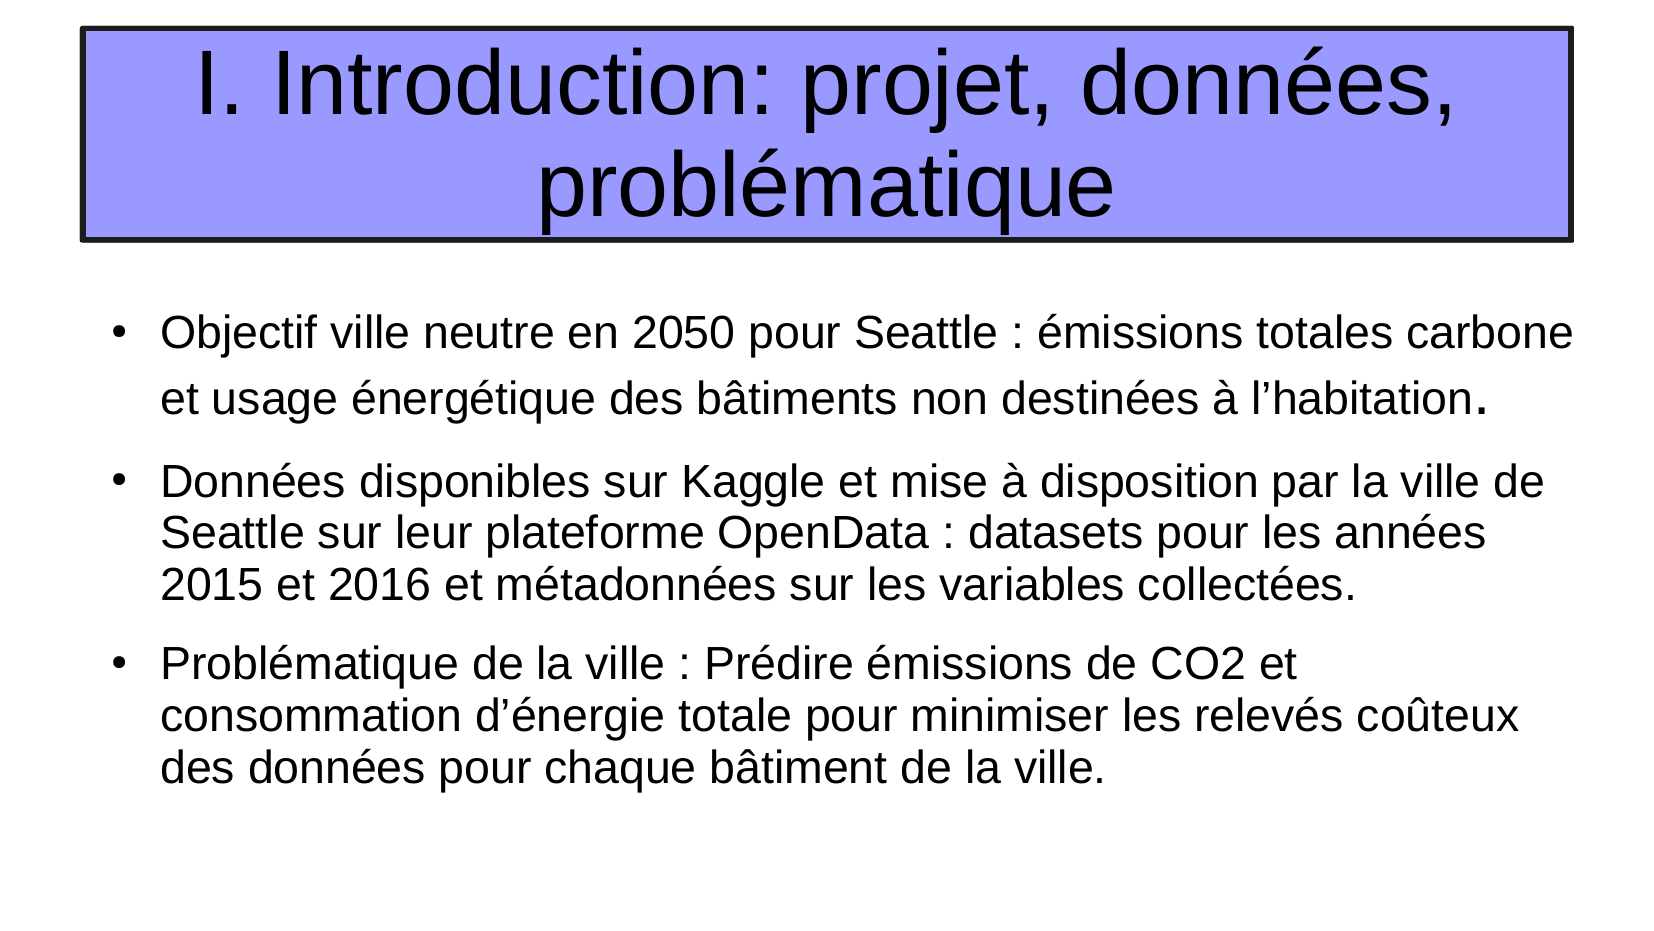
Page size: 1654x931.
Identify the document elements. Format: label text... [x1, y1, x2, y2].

list Objectif ville neutre en 2050 pour Seattle : émissions totales carbone et usage énergétique des bâtiments non destinées à l’habitation. Données disponibles sur Kaggle et mise à disposition par la ville de Seattle sur leur plateforme OpenData : datasets pour les années 2015 et 2016 et métadonnées sur les variables collectées. Problématique de la ville : Prédire émissions de CO2 et consommation d’énergie totale pour minimiser les relevés coûteux des données pour chaque bâtiment de la ville. [94, 306, 1583, 846]
title I. Introduction: projet, données, problématique [82, 28, 1571, 240]
